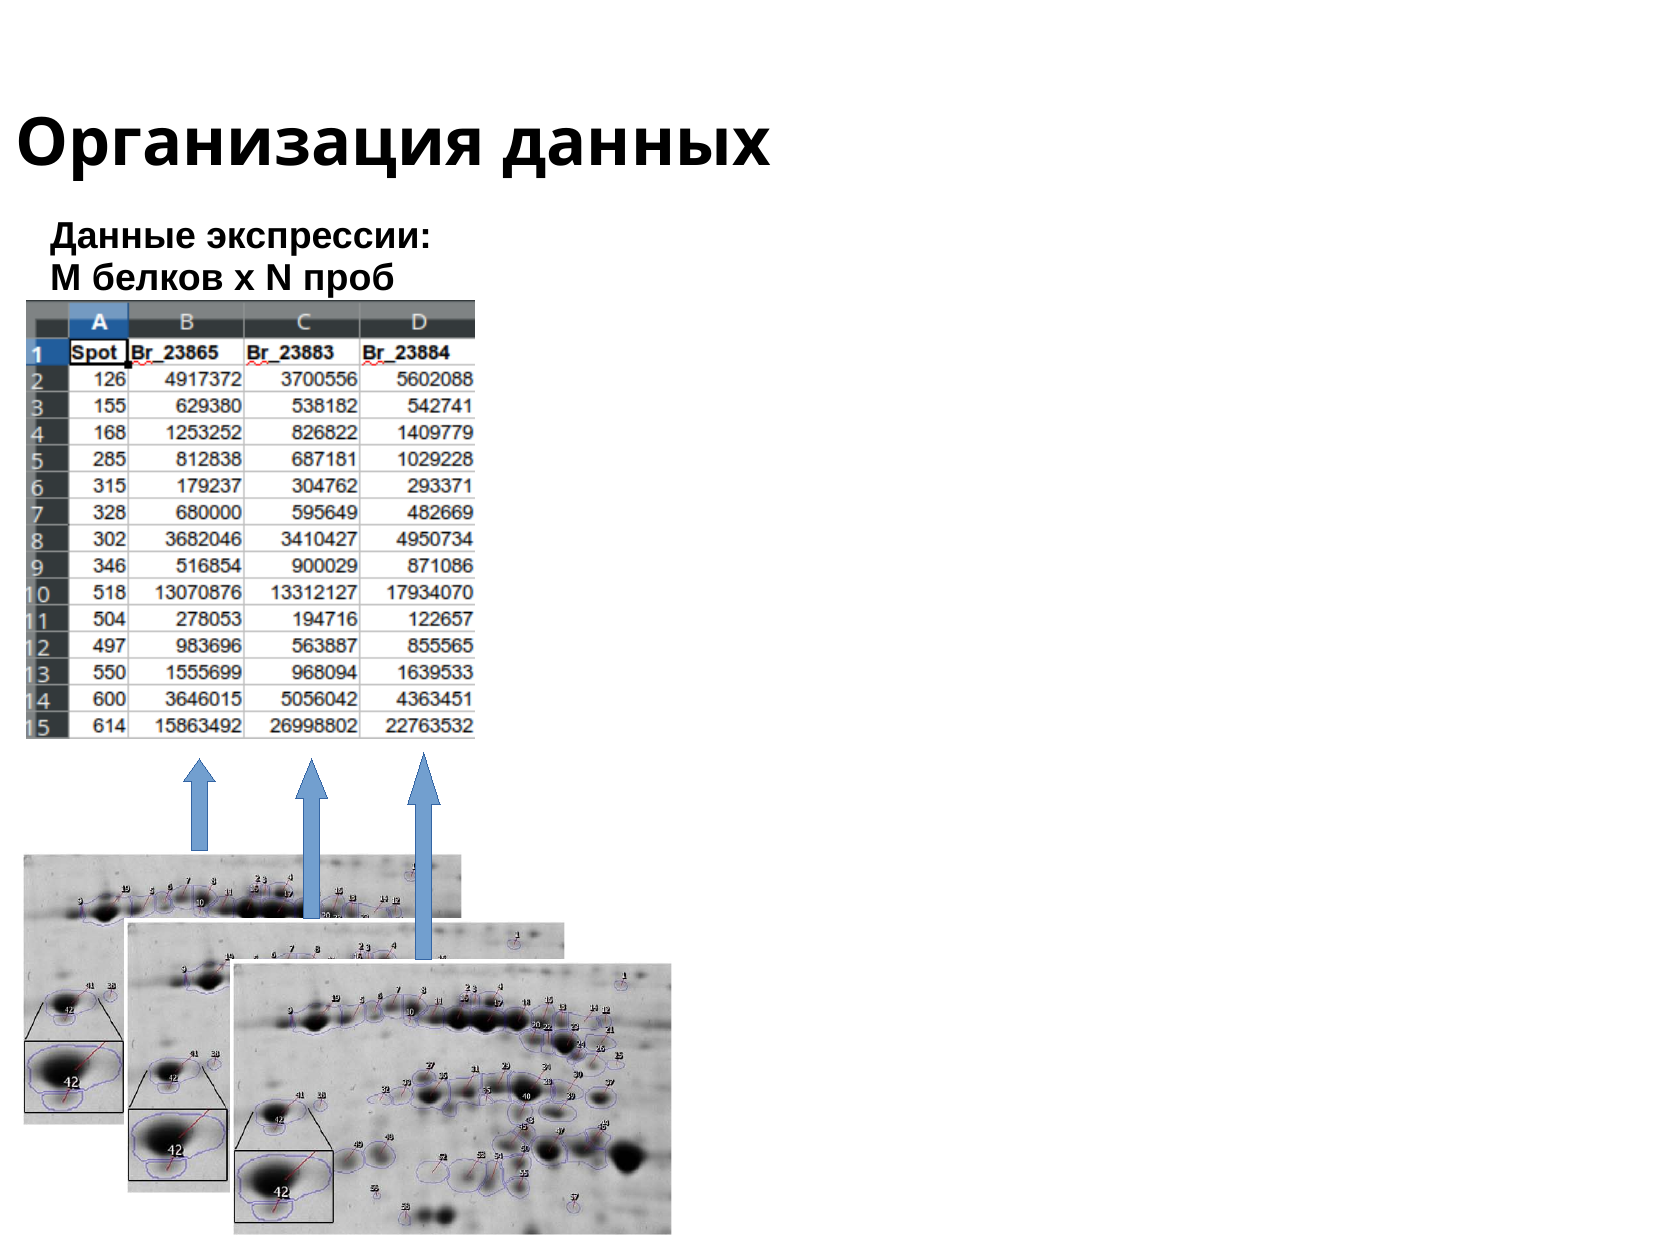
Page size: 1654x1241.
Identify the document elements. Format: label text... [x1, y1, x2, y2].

text_box [407, 752, 441, 960]
title Организация данных [15, 19, 1636, 260]
picture [26, 300, 475, 739]
picture [20, 850, 674, 1238]
text_box Данные экспрессии: M белков х N проб [35, 206, 448, 306]
text_box [295, 758, 328, 919]
text_box [183, 758, 216, 851]
